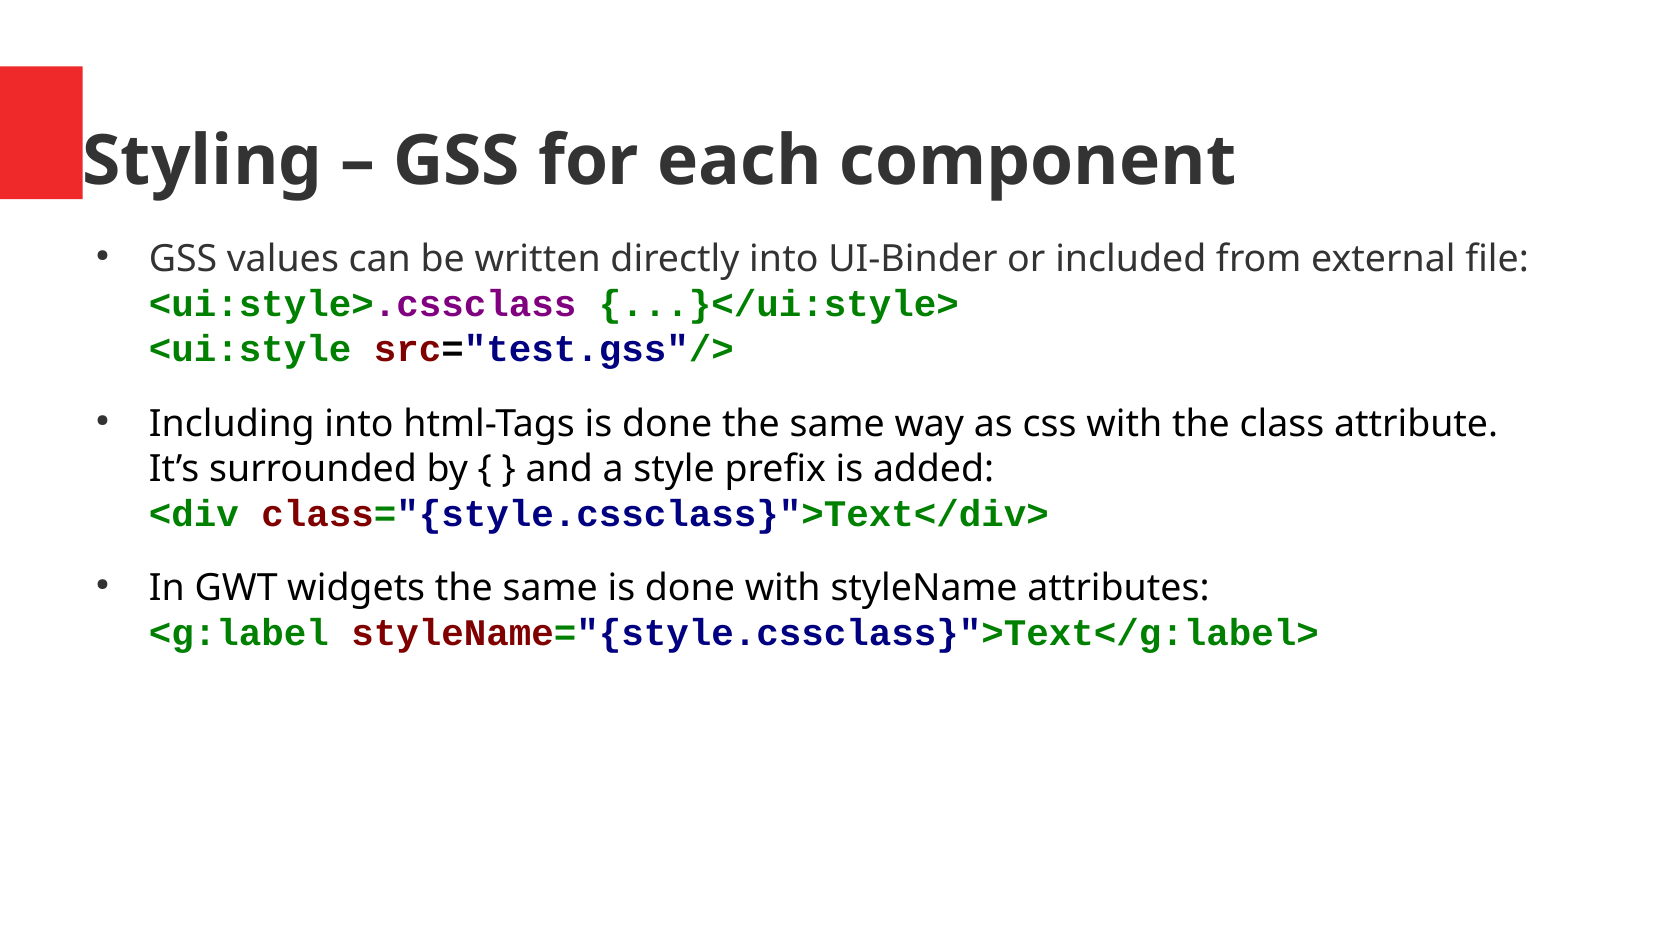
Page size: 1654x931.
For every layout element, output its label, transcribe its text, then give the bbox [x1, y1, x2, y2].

title Styling – GSS for each component [82, 33, 1571, 196]
list GSS values can be written directly into UI-Binder or included from external file: <ui:style>.cssclass {...}</ui:style> <ui:style src="test.gss"/> Including into html-Tags is done the same way as css with the class attribute. It’s surrounded by { } and a style prefix is added: <div class="{style.cssclass}">Text</div> In GWT widgets the same is done with styleName attributes: <g:label styleName="{style.cssclass}">Text</g:label> [78, 234, 1537, 804]
